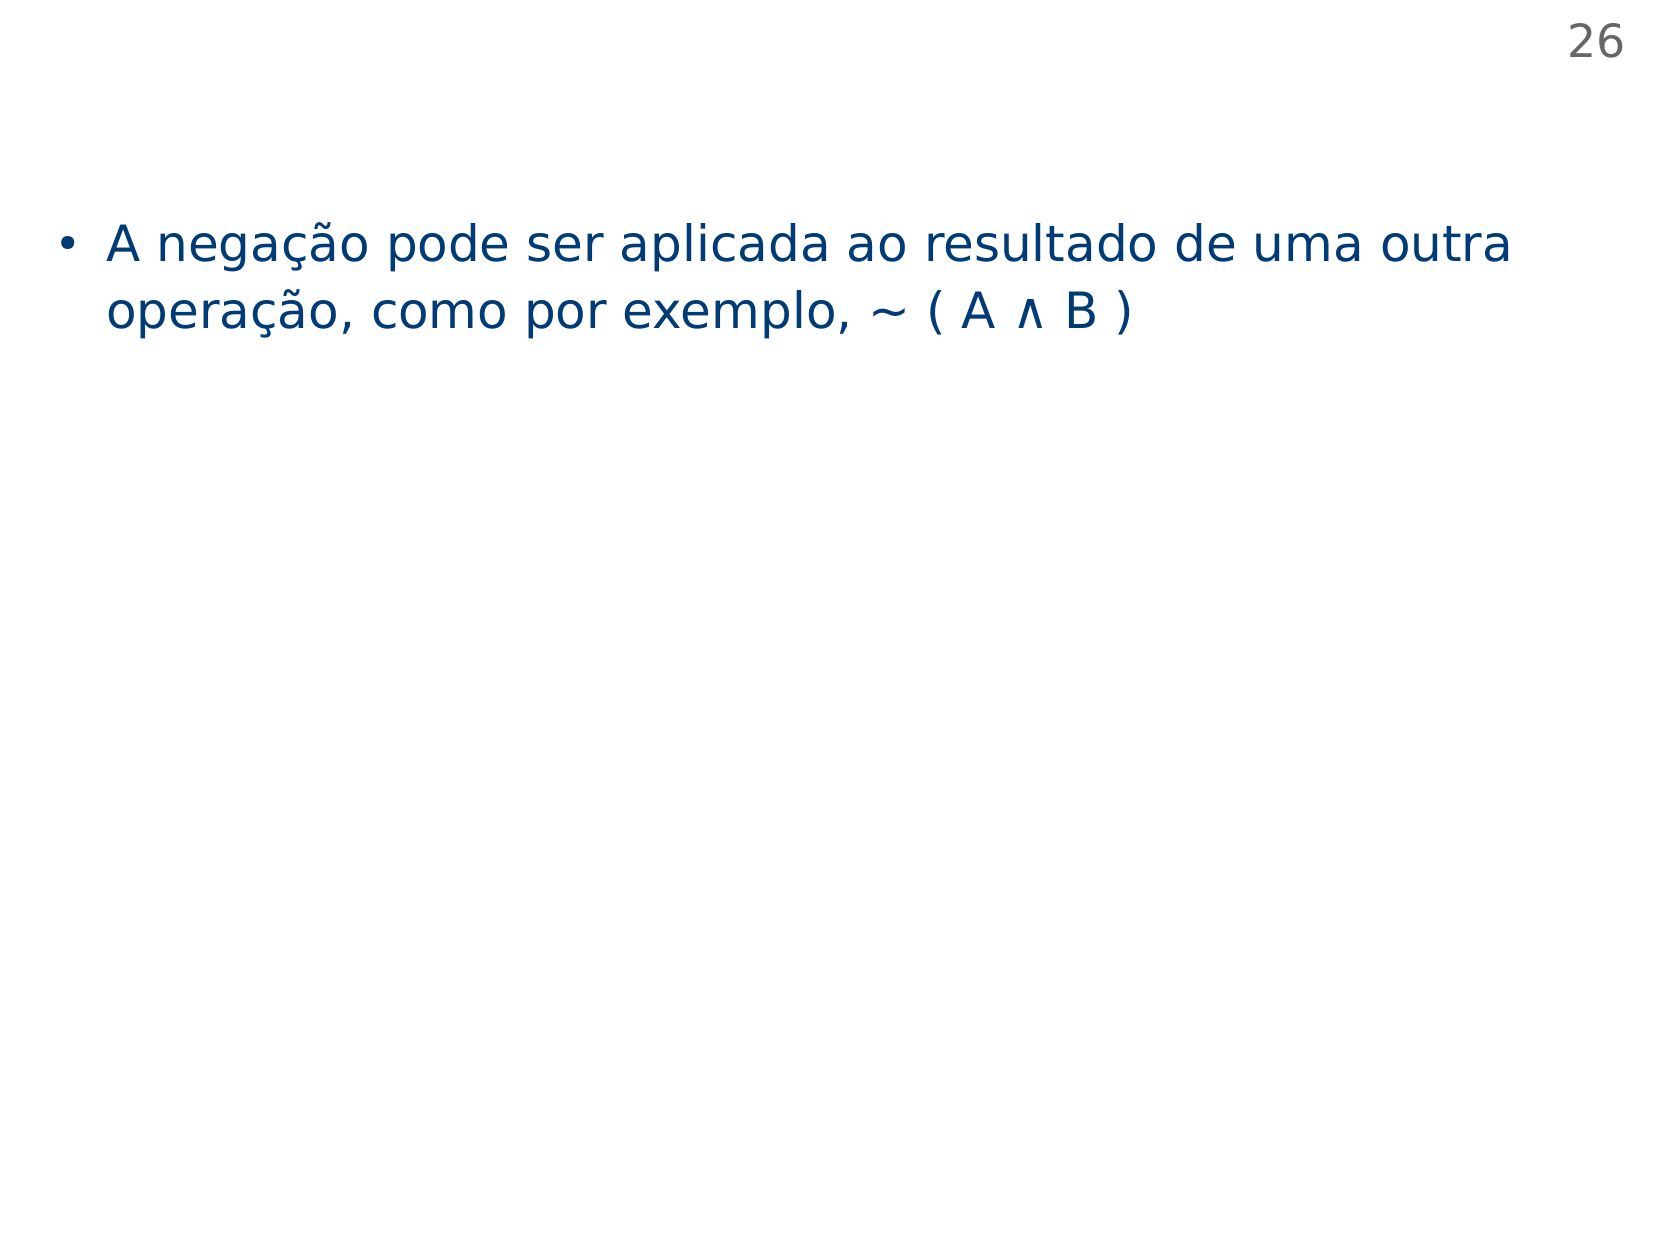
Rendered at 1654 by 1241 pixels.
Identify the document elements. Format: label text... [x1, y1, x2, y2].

list A negação pode ser aplicada ao resultado de uma outra operação, como por exemplo, ∼ ( A ∧ B ) [59, 206, 1625, 1211]
